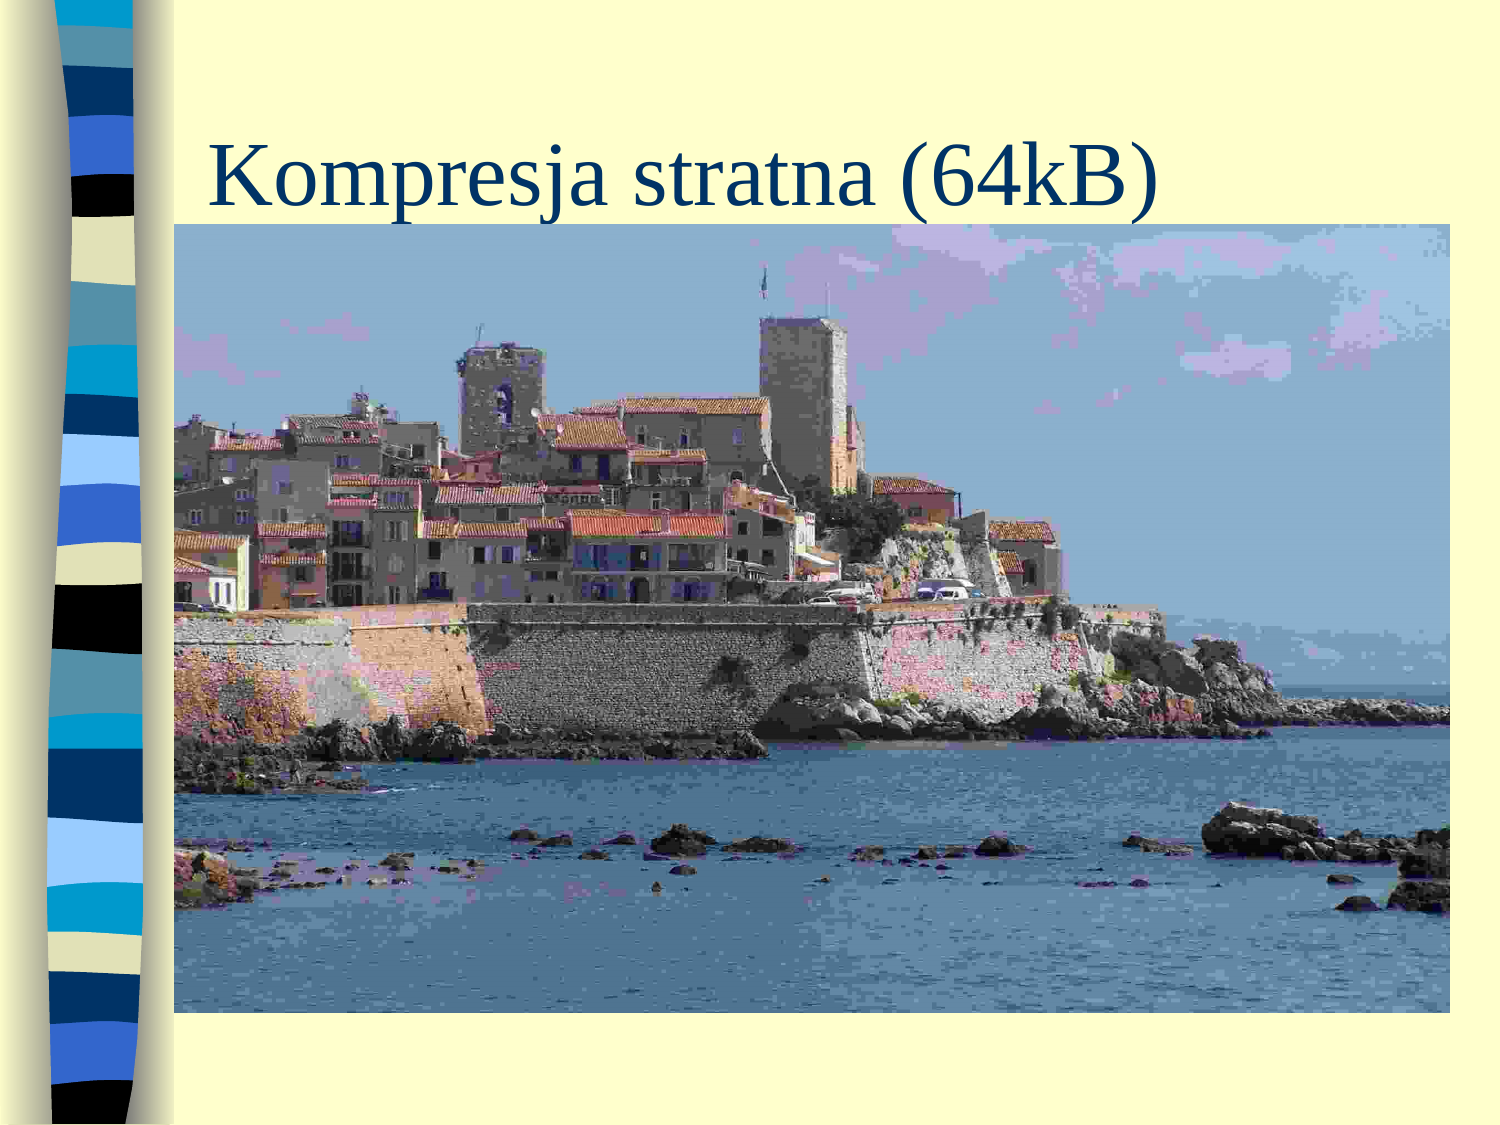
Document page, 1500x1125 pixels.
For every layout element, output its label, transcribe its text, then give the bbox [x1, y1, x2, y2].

picture [174, 224, 1450, 1013]
title Kompresja stratna (64kB) [192, 74, 1468, 263]
